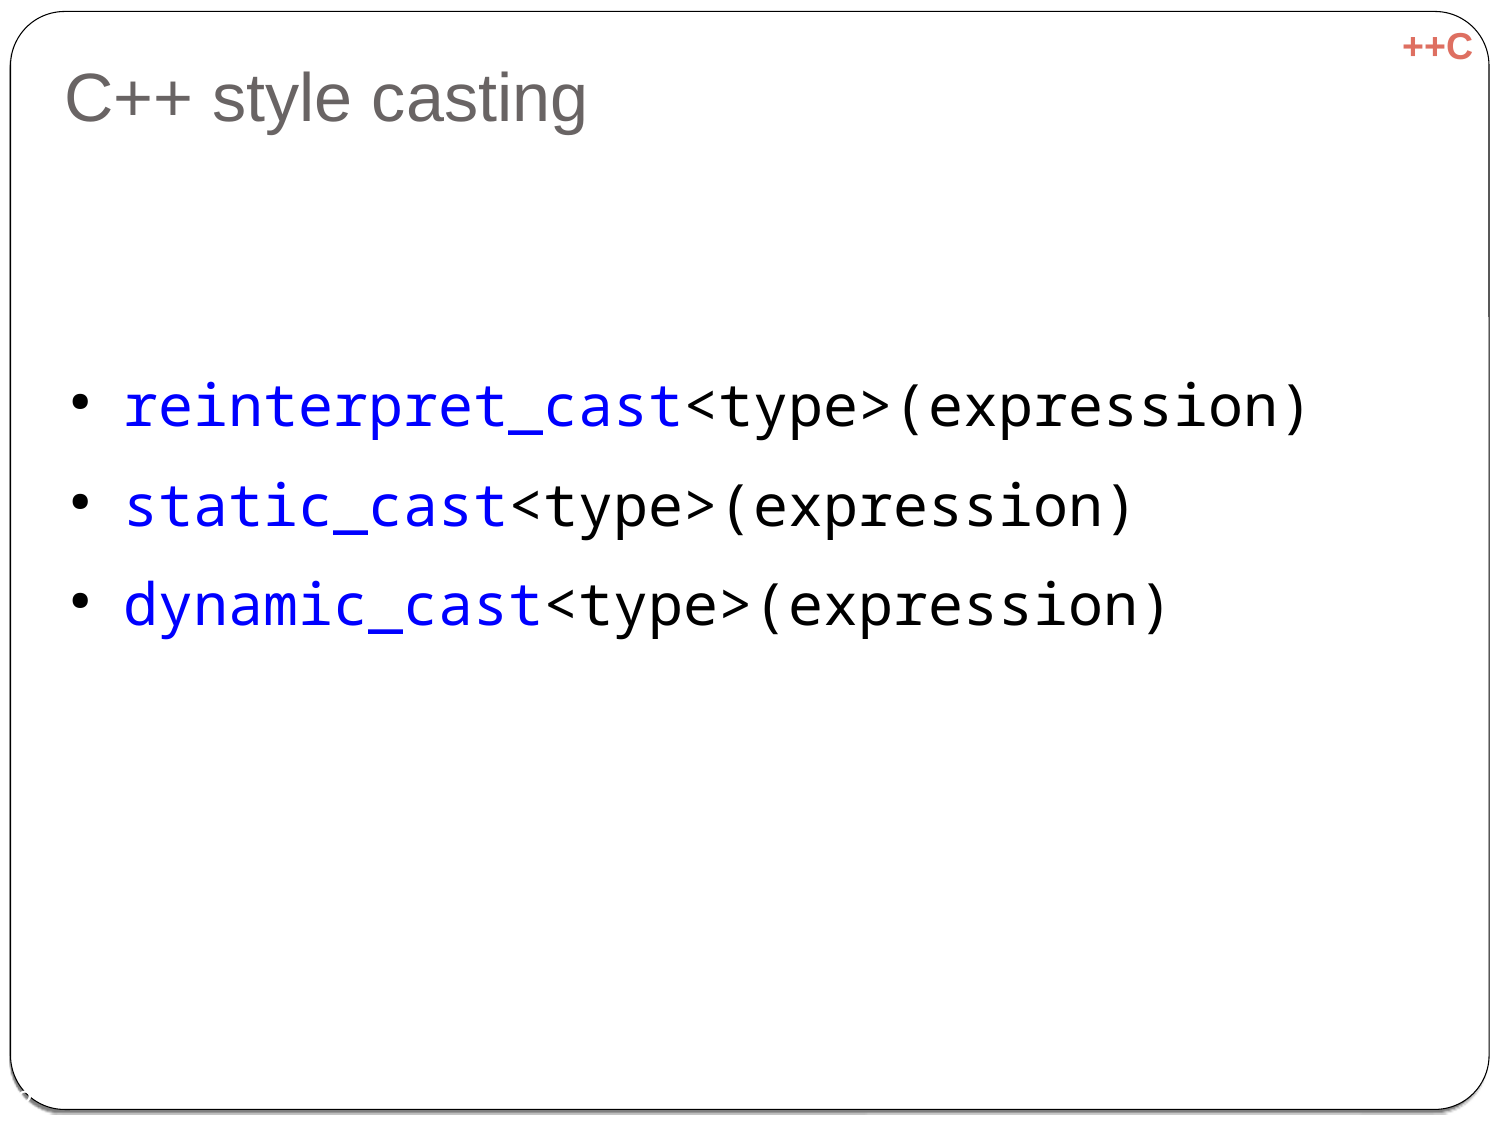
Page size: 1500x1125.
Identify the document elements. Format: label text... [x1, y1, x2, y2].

title C++ style casting [50, 45, 1450, 150]
list reinterpret_cast<type>(expression) static_cast<type>(expression) dynamic_cast<type>(expression) [37, 162, 1463, 1088]
slide_number <number> [0, 1074, 50, 1125]
